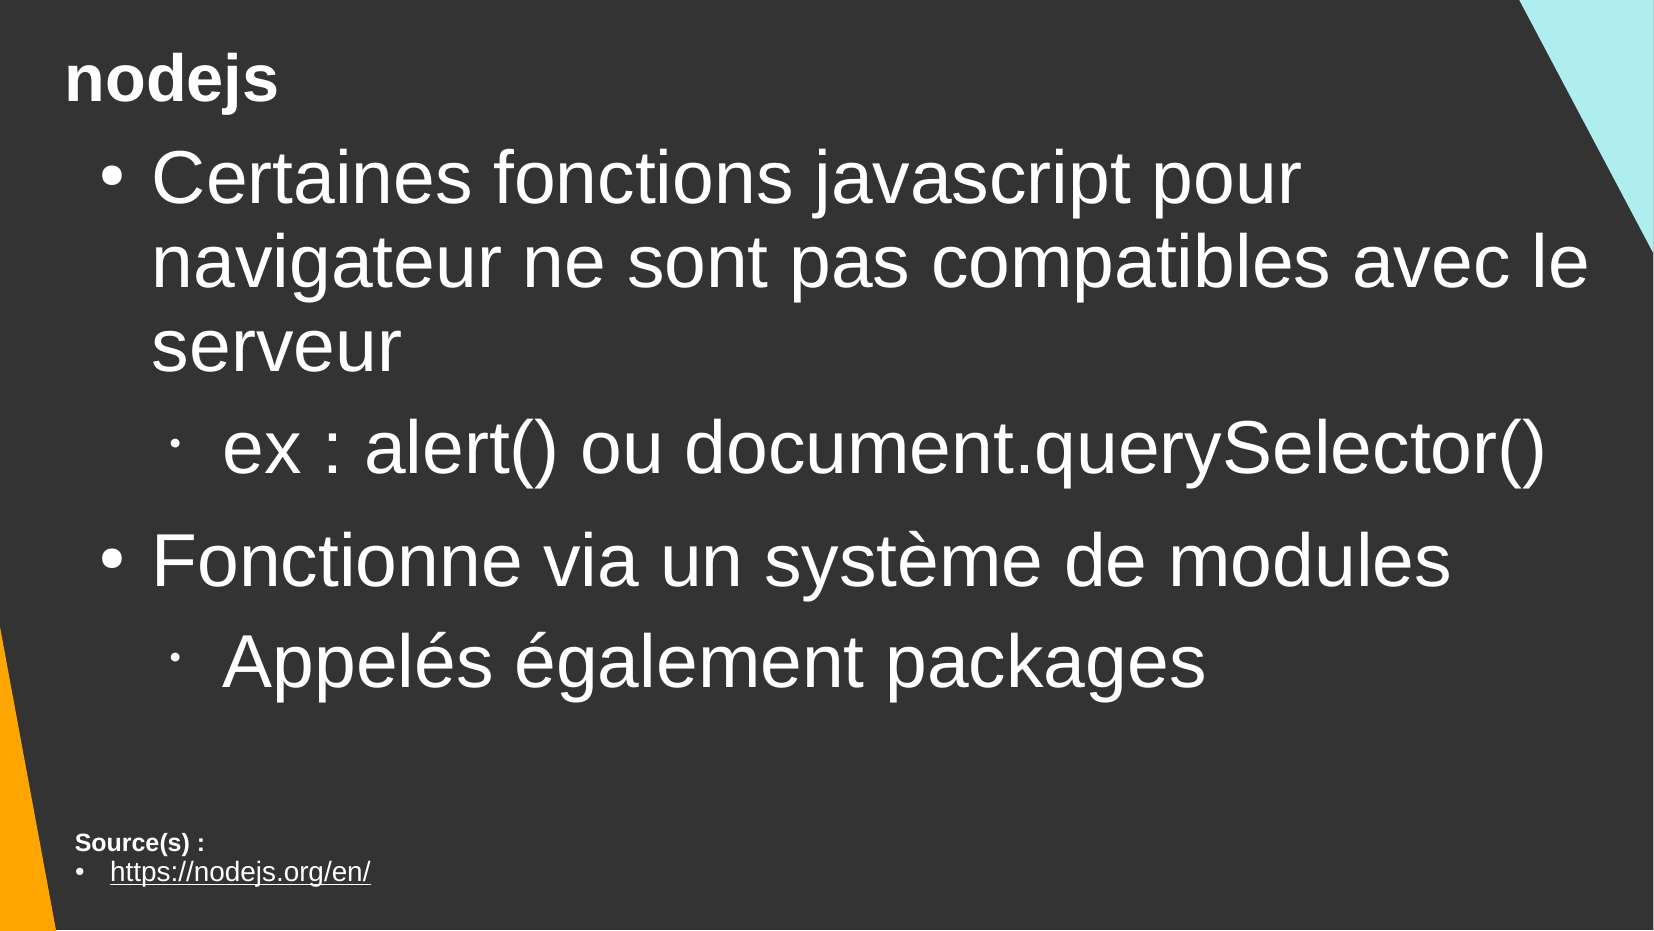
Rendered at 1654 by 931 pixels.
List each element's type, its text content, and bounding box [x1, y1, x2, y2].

title nodejs [64, 40, 1635, 119]
list Certaines fonctions javascript pour navigateur ne sont pas compatibles avec le serveur ex : alert() ou document.querySelector() Fonctionne via un système de modules Appelés également packages [80, 135, 1620, 745]
text_box Source(s) : https://nodejs.org/en/ [60, 821, 709, 906]
text_box [1519, 0, 1654, 255]
text_box [0, 626, 57, 931]
